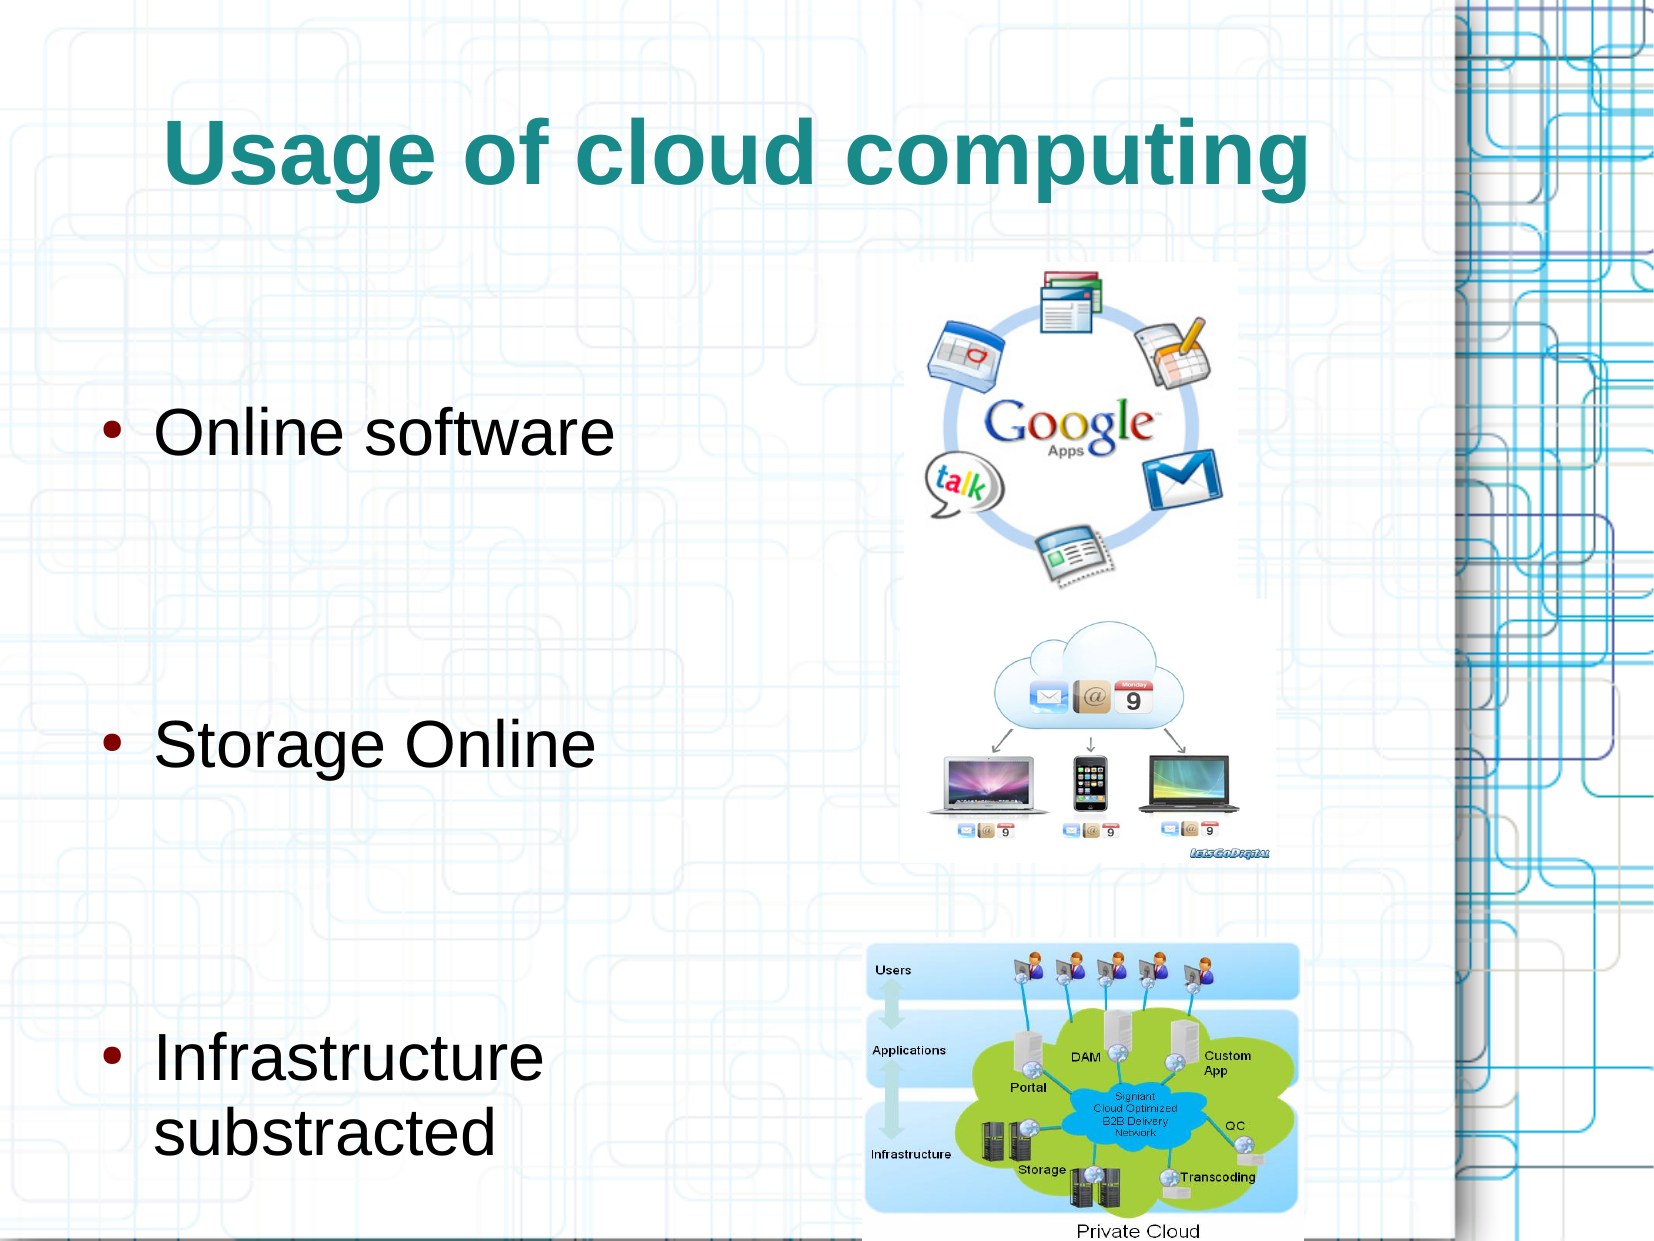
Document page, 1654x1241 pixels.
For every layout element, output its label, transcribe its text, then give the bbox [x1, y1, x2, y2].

picture [0, 0, 1654, 1241]
list Online software Storage Online Infrastructure substracted [82, 290, 734, 1170]
title Usage of cloud computing [59, 56, 1418, 250]
